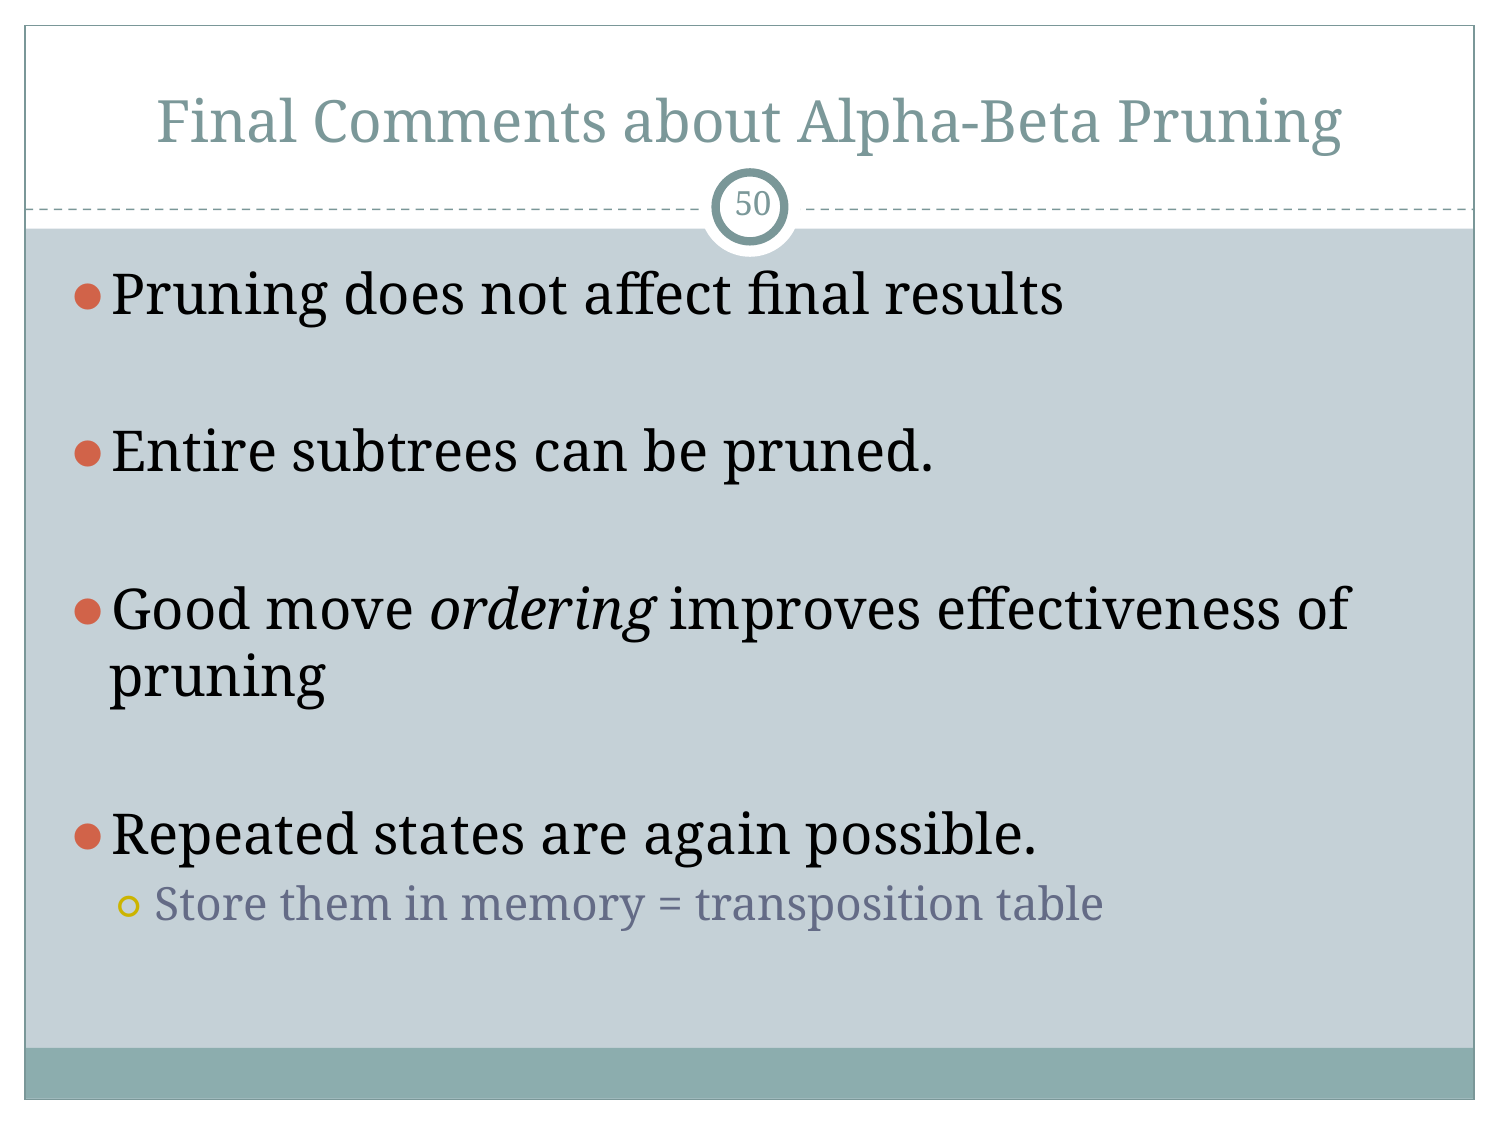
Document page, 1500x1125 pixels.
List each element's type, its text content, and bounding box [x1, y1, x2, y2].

title Final Comments about Alpha-Beta Pruning [49, 37, 1450, 162]
slide_number <number> [715, 168, 791, 241]
list Pruning does not affect final results Entire subtrees can be pruned. Good move ordering improves effectiveness of pruning Repeated states are again possible. Store them in memory = transposition table [49, 250, 1445, 1001]
